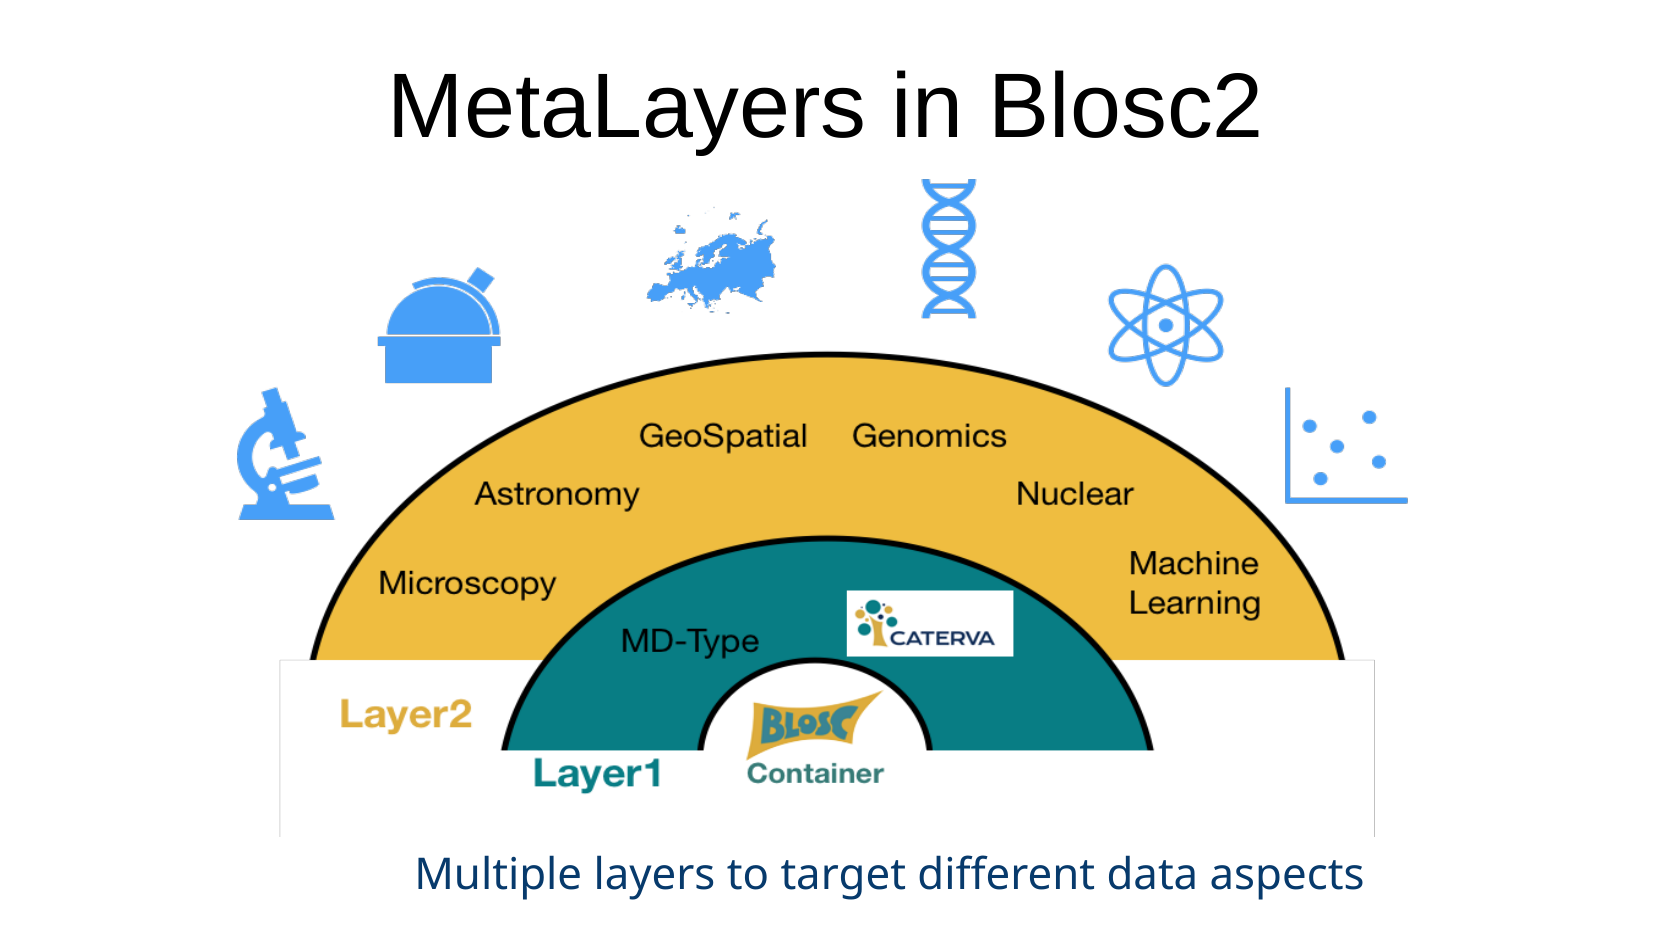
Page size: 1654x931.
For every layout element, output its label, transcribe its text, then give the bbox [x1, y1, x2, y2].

picture [236, 178, 1409, 837]
title MetaLayers in Blosc2 [82, 23, 1571, 179]
text_box Multiple layers to target different data aspects [405, 838, 1489, 898]
